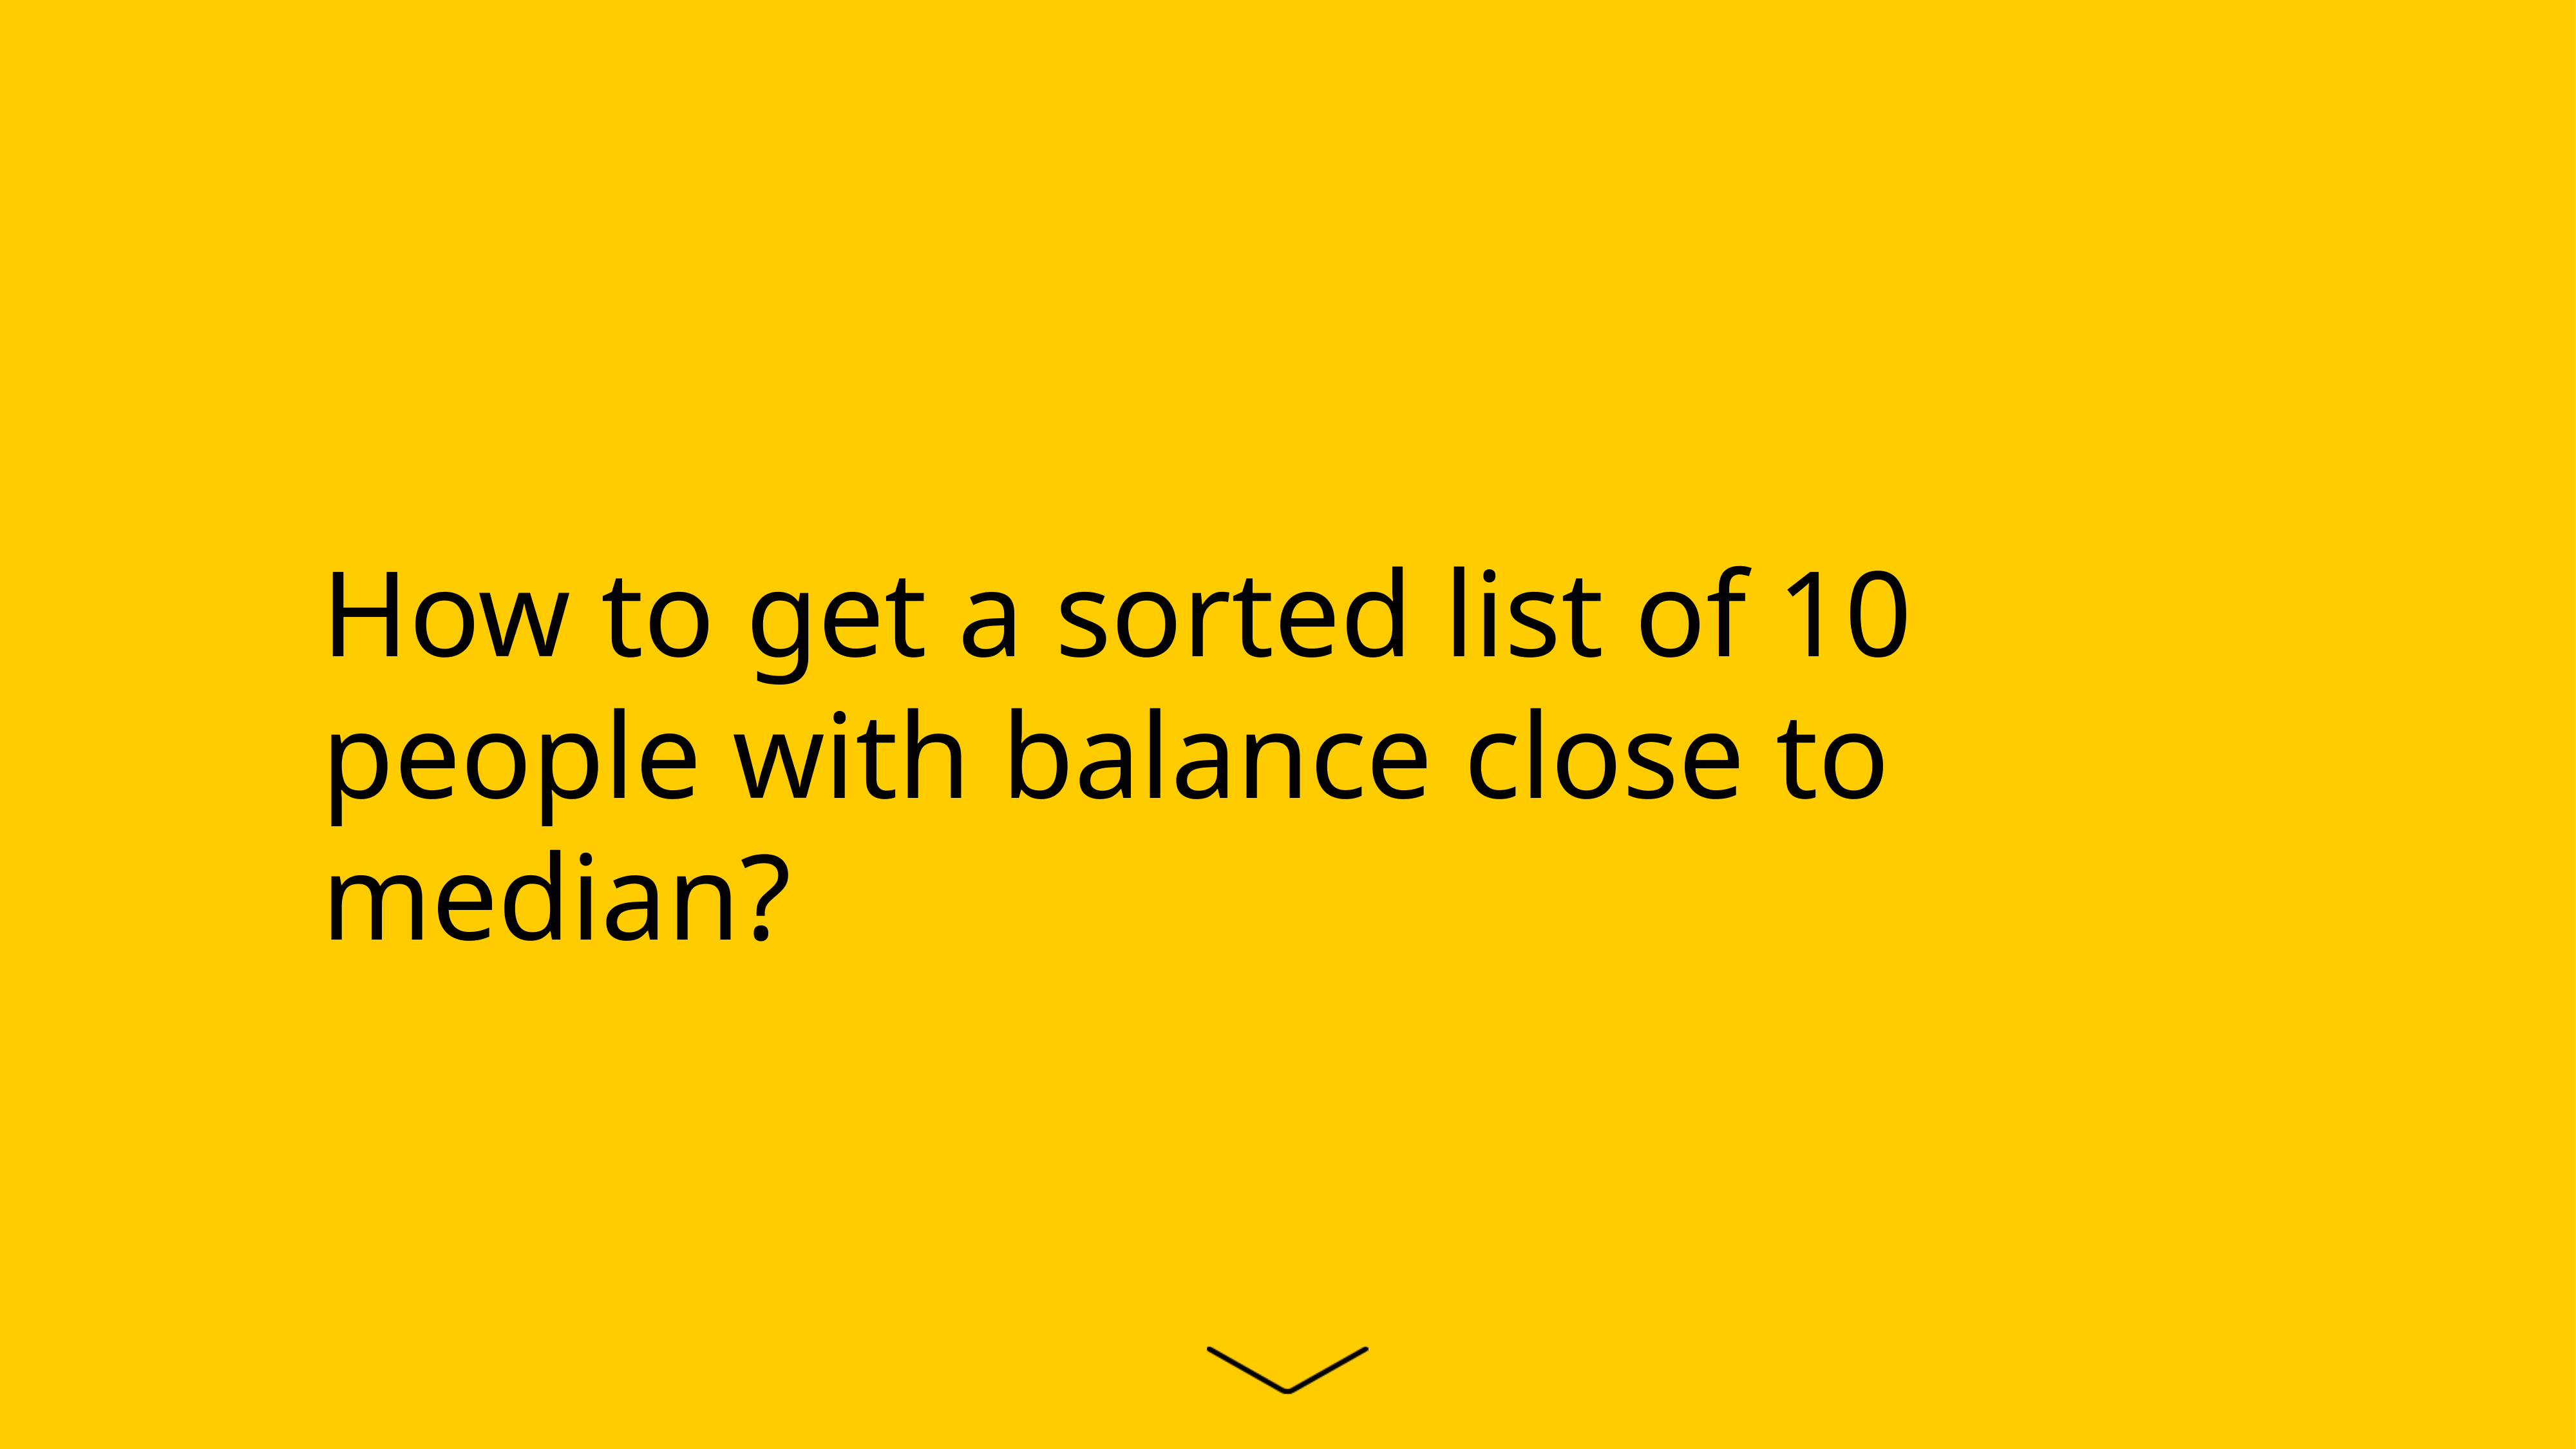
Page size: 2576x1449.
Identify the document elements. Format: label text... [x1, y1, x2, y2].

picture [1207, 1347, 1368, 1396]
title How to get a sorted list of 10 people with balance close to median? [321, 429, 2253, 1074]
